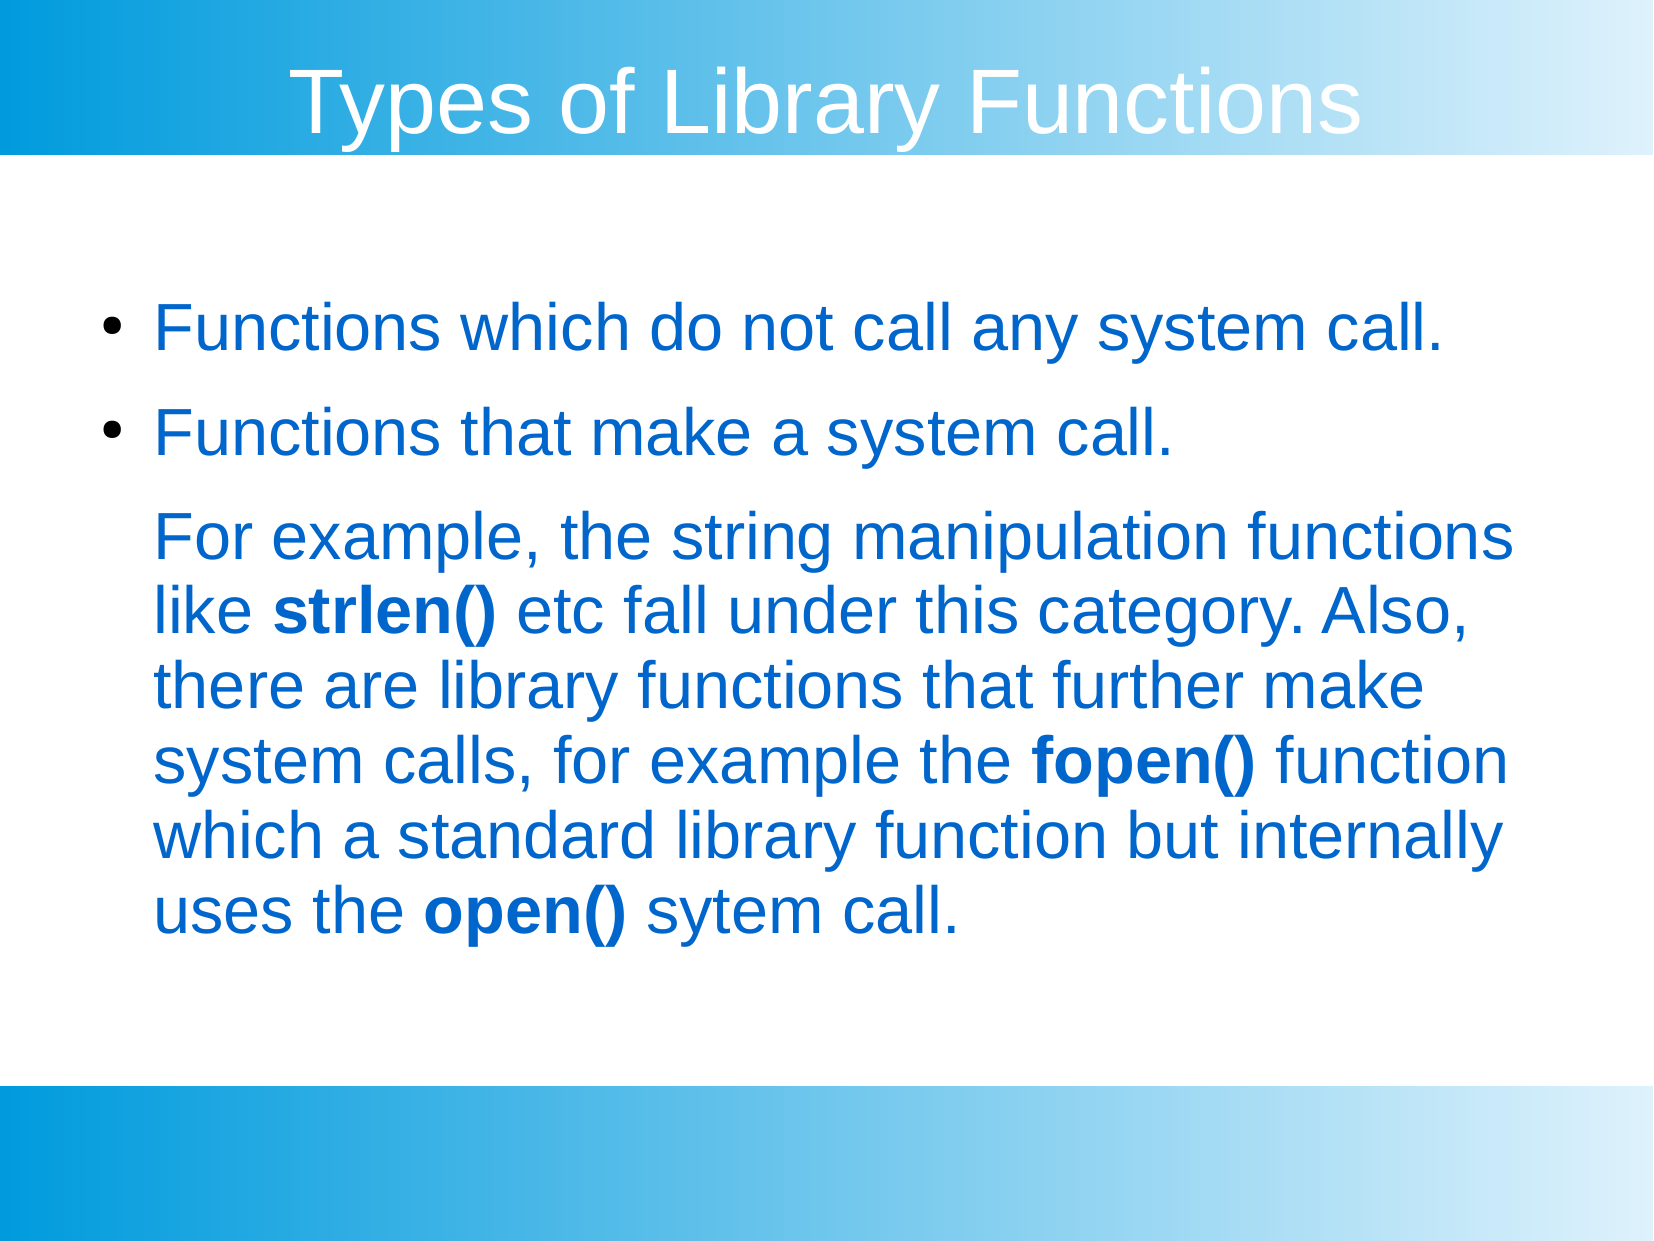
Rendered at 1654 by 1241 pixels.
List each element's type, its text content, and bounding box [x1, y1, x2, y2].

title Types of Library Functions [82, 49, 1571, 155]
list Functions which do not call any system call. Functions that make a system call. For example, the string manipulation functions like strlen() etc fall under this category. Also, there are library functions that further make system calls, for example the fopen() function which a standard library function but internally uses the open() sytem call. [82, 290, 1571, 1010]
